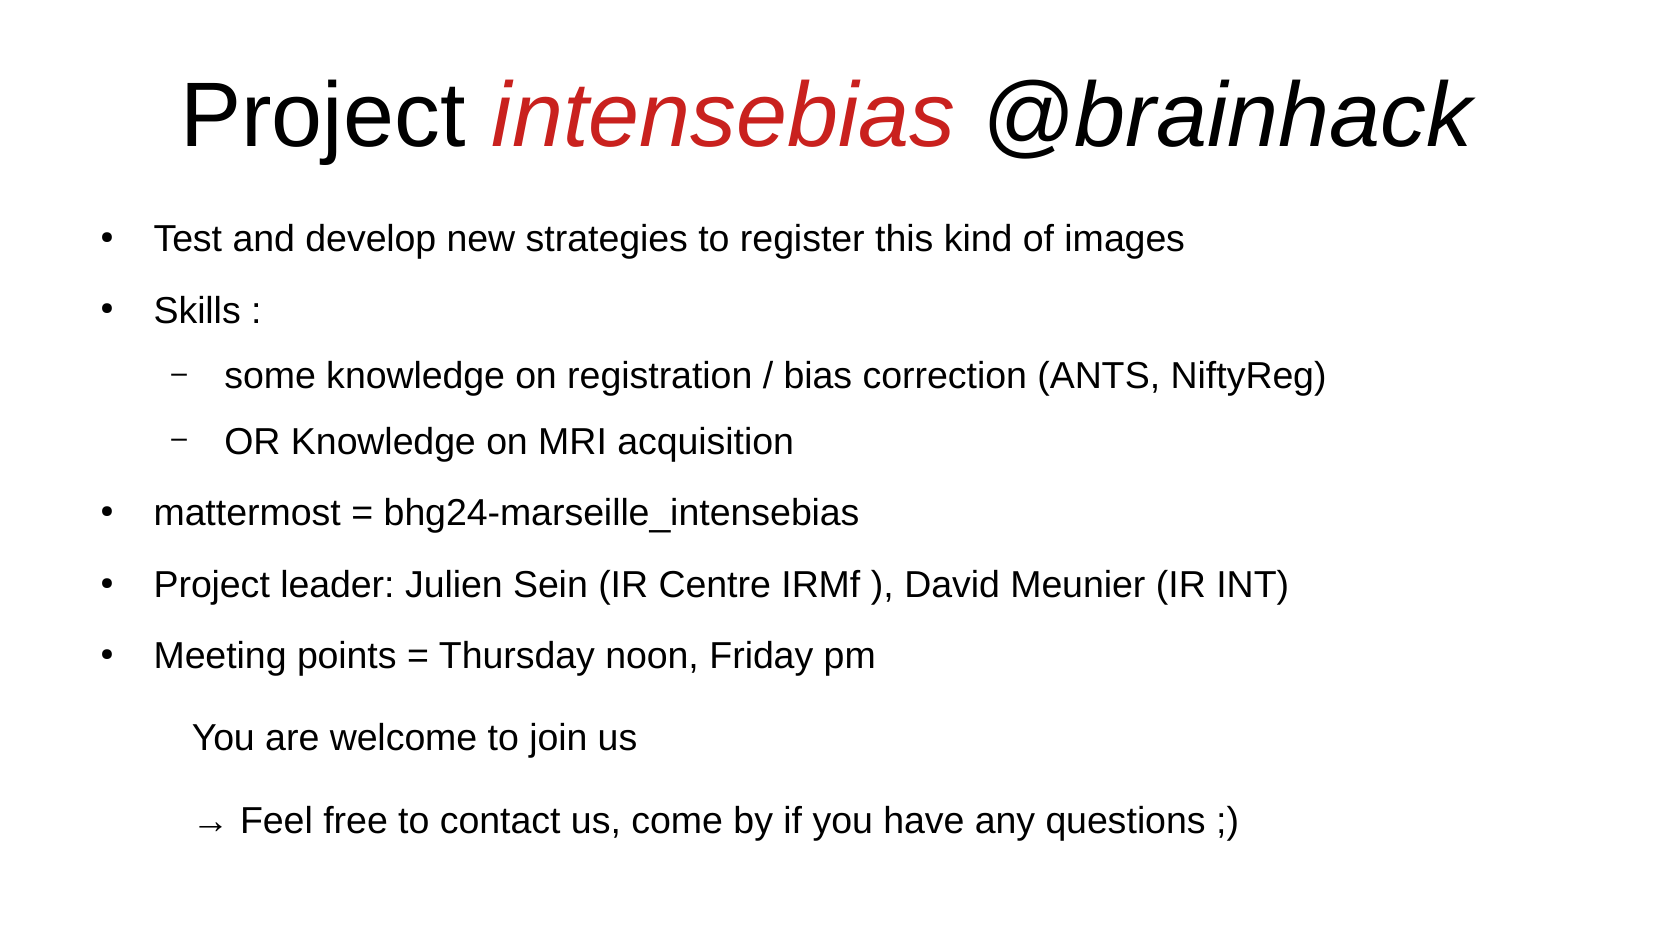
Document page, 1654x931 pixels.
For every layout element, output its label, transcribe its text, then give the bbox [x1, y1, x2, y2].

text_box You are welcome to join us → Feel free to contact us, come by if you have any questions ;) [177, 708, 1418, 892]
title Project intensebias @brainhack [82, 37, 1571, 193]
list Test and develop new strategies to register this kind of images Skills : some knowledge on registration / bias correction (ANTS, NiftyReg) OR Knowledge on MRI acquisition mattermost = bhg24-marseille_intensebias Project leader: Julien Sein (IR Centre IRMf ), David Meunier (IR INT) Meeting points = Thursday noon, Friday pm [82, 217, 1571, 758]
